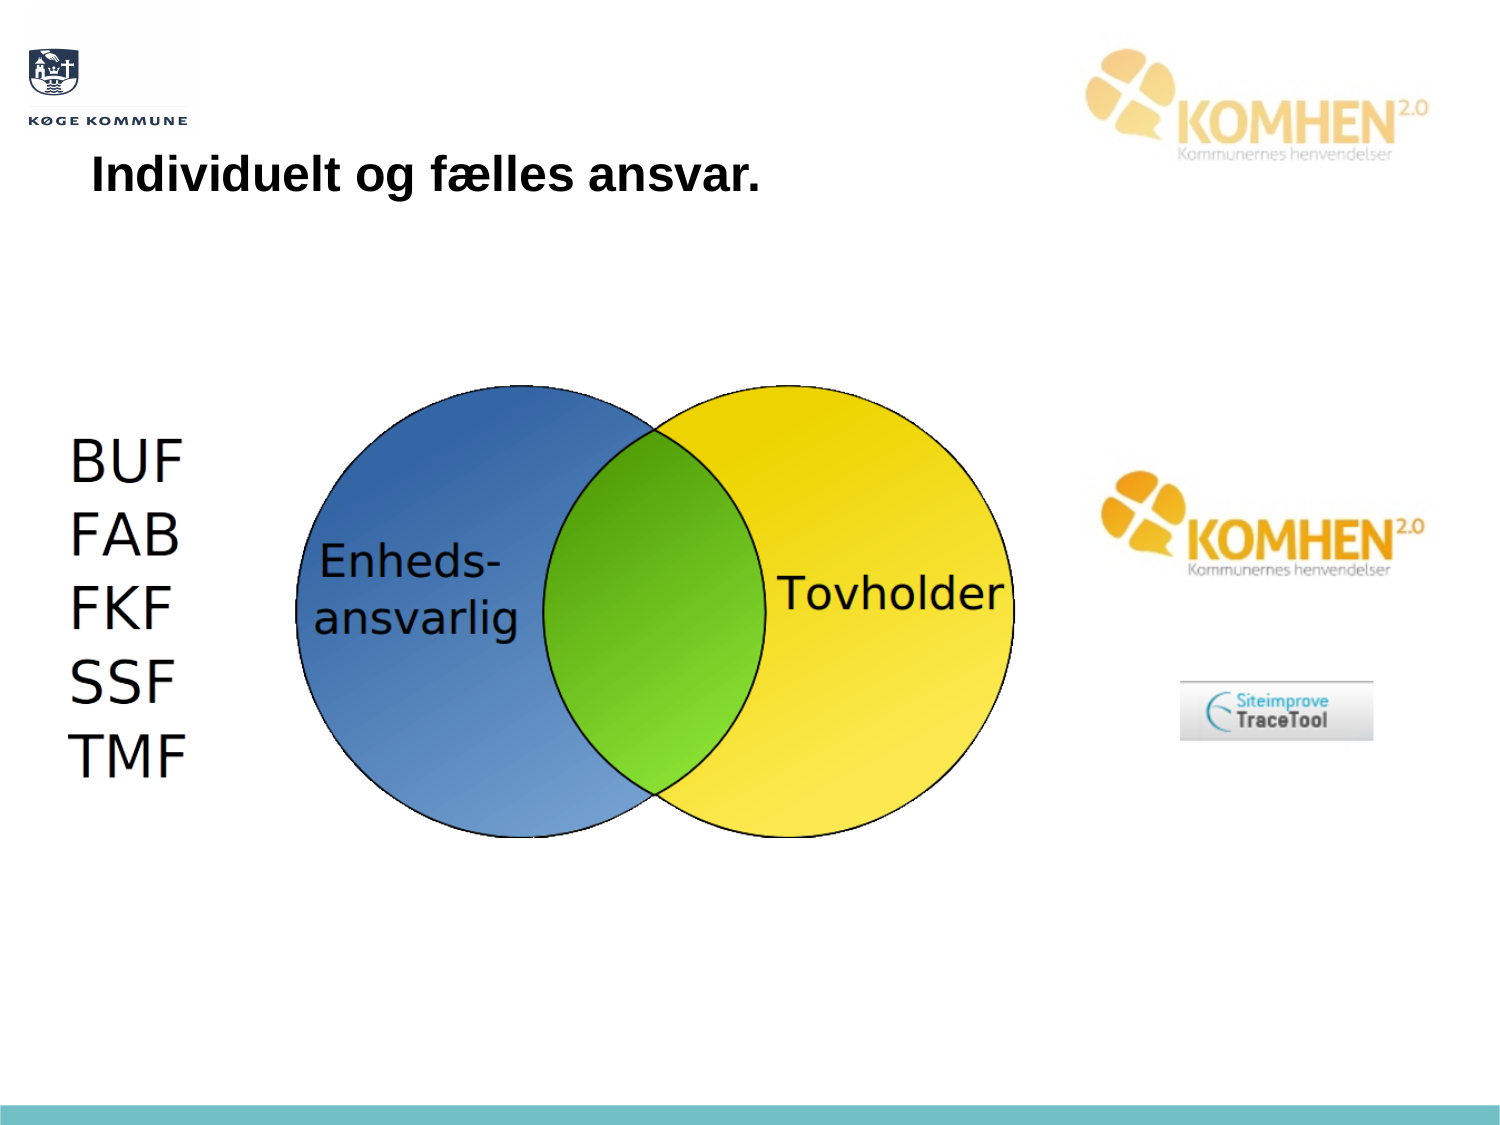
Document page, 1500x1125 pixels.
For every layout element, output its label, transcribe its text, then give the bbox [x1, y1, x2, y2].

picture [1069, 31, 1440, 186]
picture [68, 384, 1435, 838]
text_box Individuelt og fælles ansvar. [76, 78, 1427, 266]
text_box [0, 1105, 1500, 1125]
picture [29, 5, 202, 136]
